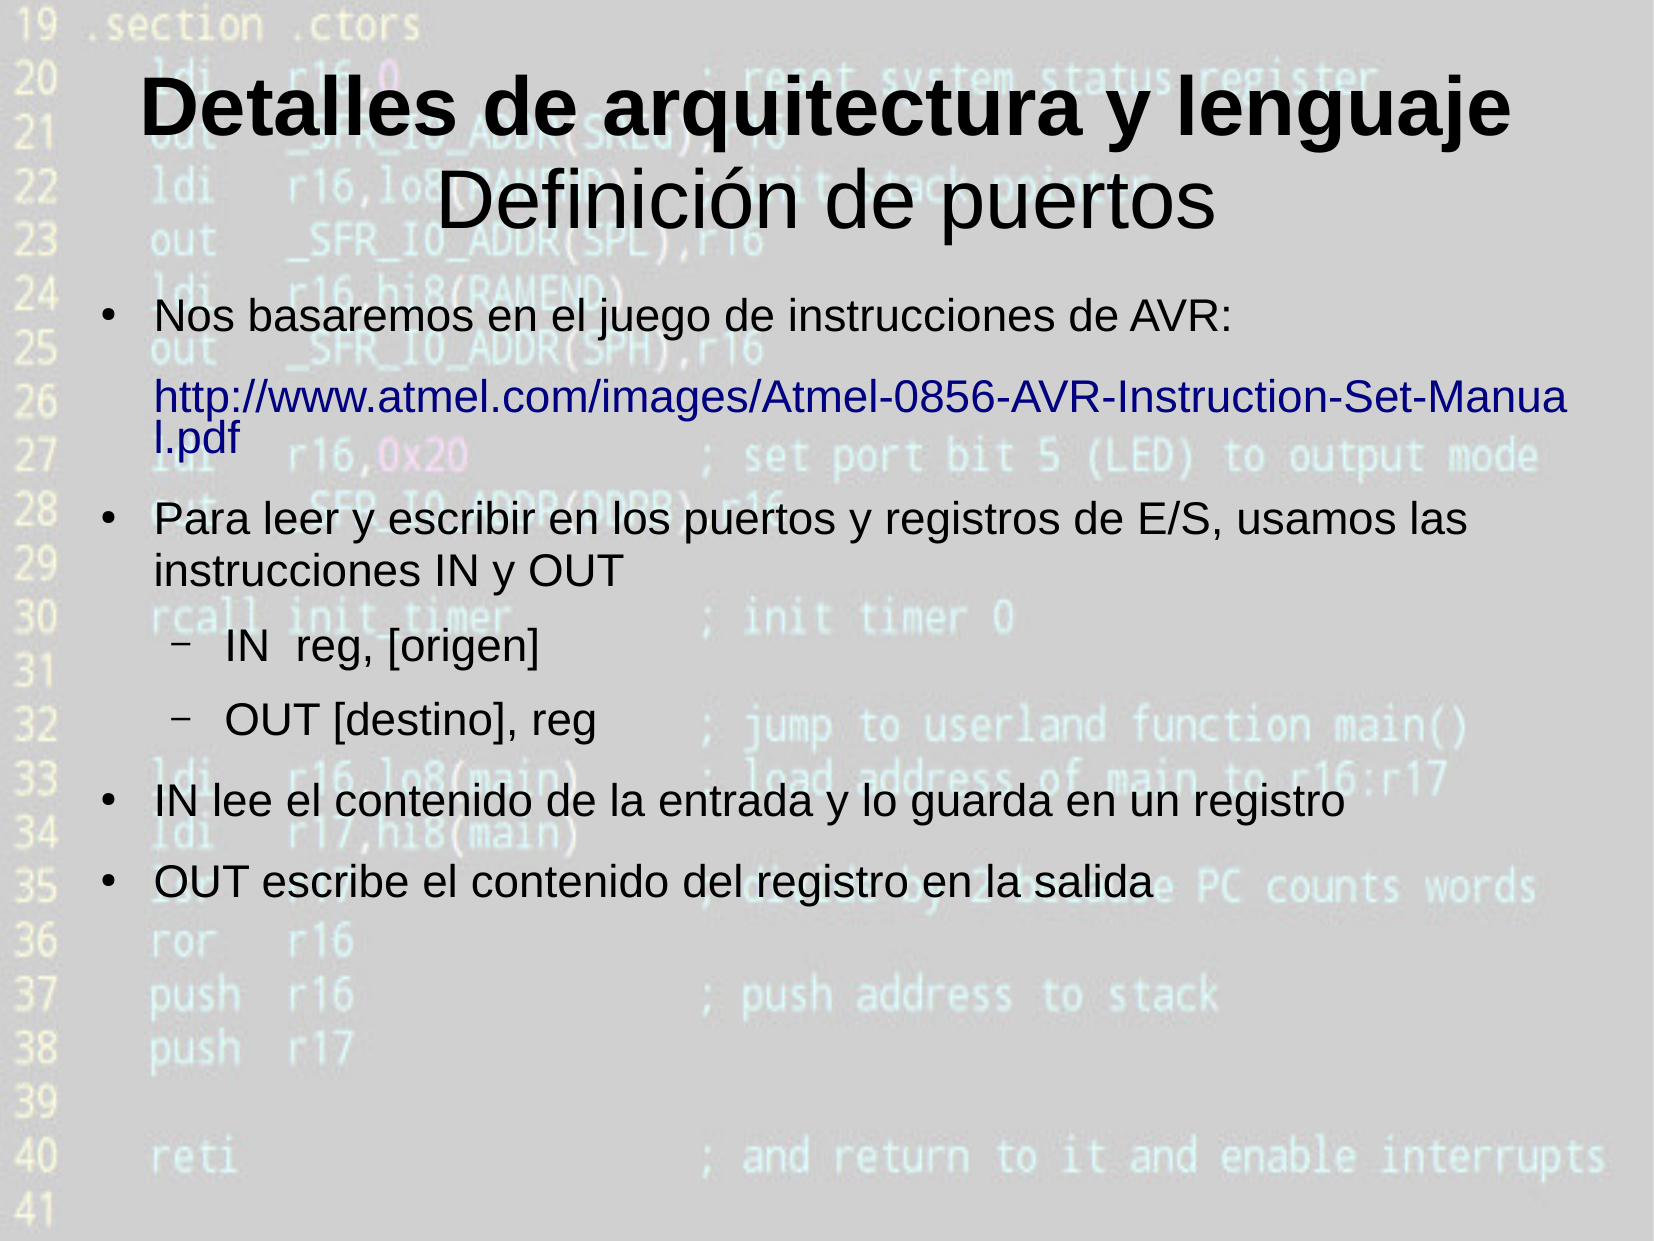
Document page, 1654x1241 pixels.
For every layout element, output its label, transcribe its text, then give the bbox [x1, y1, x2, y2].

title Detalles de arquitectura y lenguaje Definición de puertos [82, 49, 1571, 257]
picture [0, 0, 1654, 1241]
list Nos basaremos en el juego de instrucciones de AVR: http://www.atmel.com/images/Atmel-0856-AVR-Instruction-Set-Manual.pdf Para leer y escribir en los puertos y registros de E/S, usamos las instrucciones IN y OUT IN reg, [origen] OUT [destino], reg IN lee el contenido de la entrada y lo guarda en un registro OUT escribe el contenido del registro en la salida [82, 290, 1571, 1010]
